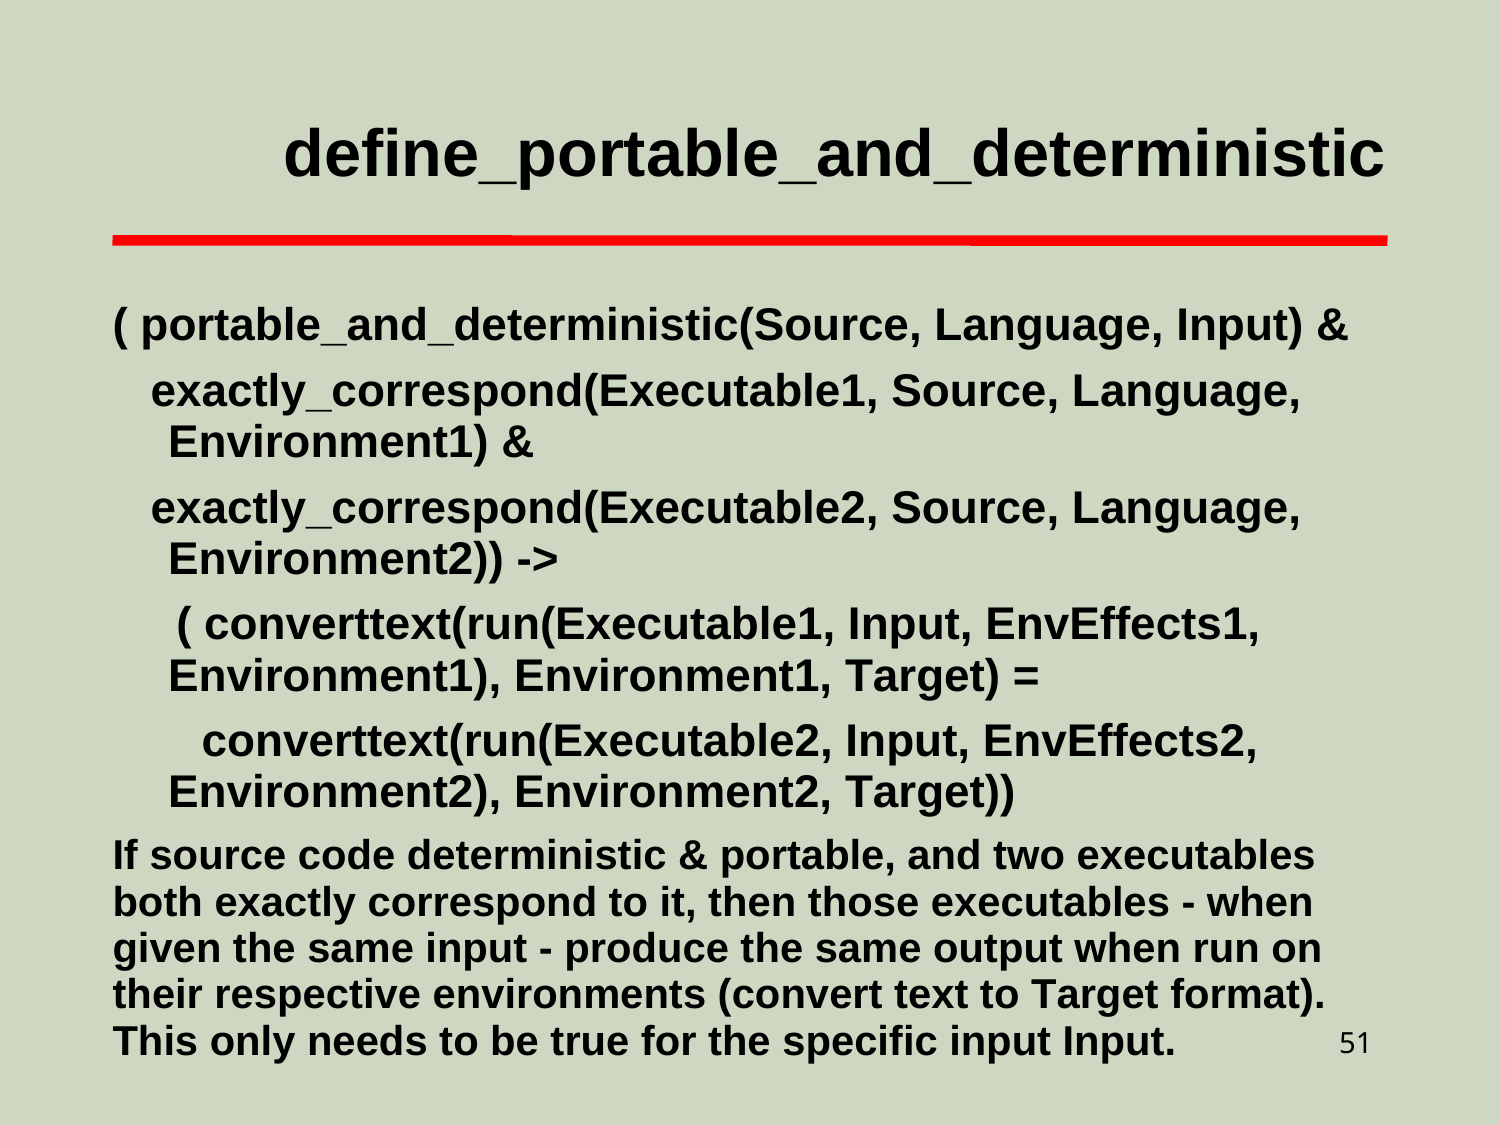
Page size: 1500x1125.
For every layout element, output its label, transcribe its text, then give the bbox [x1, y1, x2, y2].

title define_portable_and_deterministic [124, 117, 1387, 192]
list ( portable_and_deterministic(Source, Language, Input) & exactly_correspond(Executable1, Source, Language, Environment1) & exactly_correspond(Executable2, Source, Language, Environment2)) -> ( converttext(run(Executable1, Input, EnvEffects1, Environment1), Environment1, Target) = converttext(run(Executable2, Input, EnvEffects2, Environment2), Environment2, Target)) If source code deterministic & portable, and two executables both exactly correspond to it, then those executables - when given the same input - produce the same output when run on their respective environments (convert text to Target format). This only needs to be true for the specific input Input. [112, 299, 1387, 1099]
